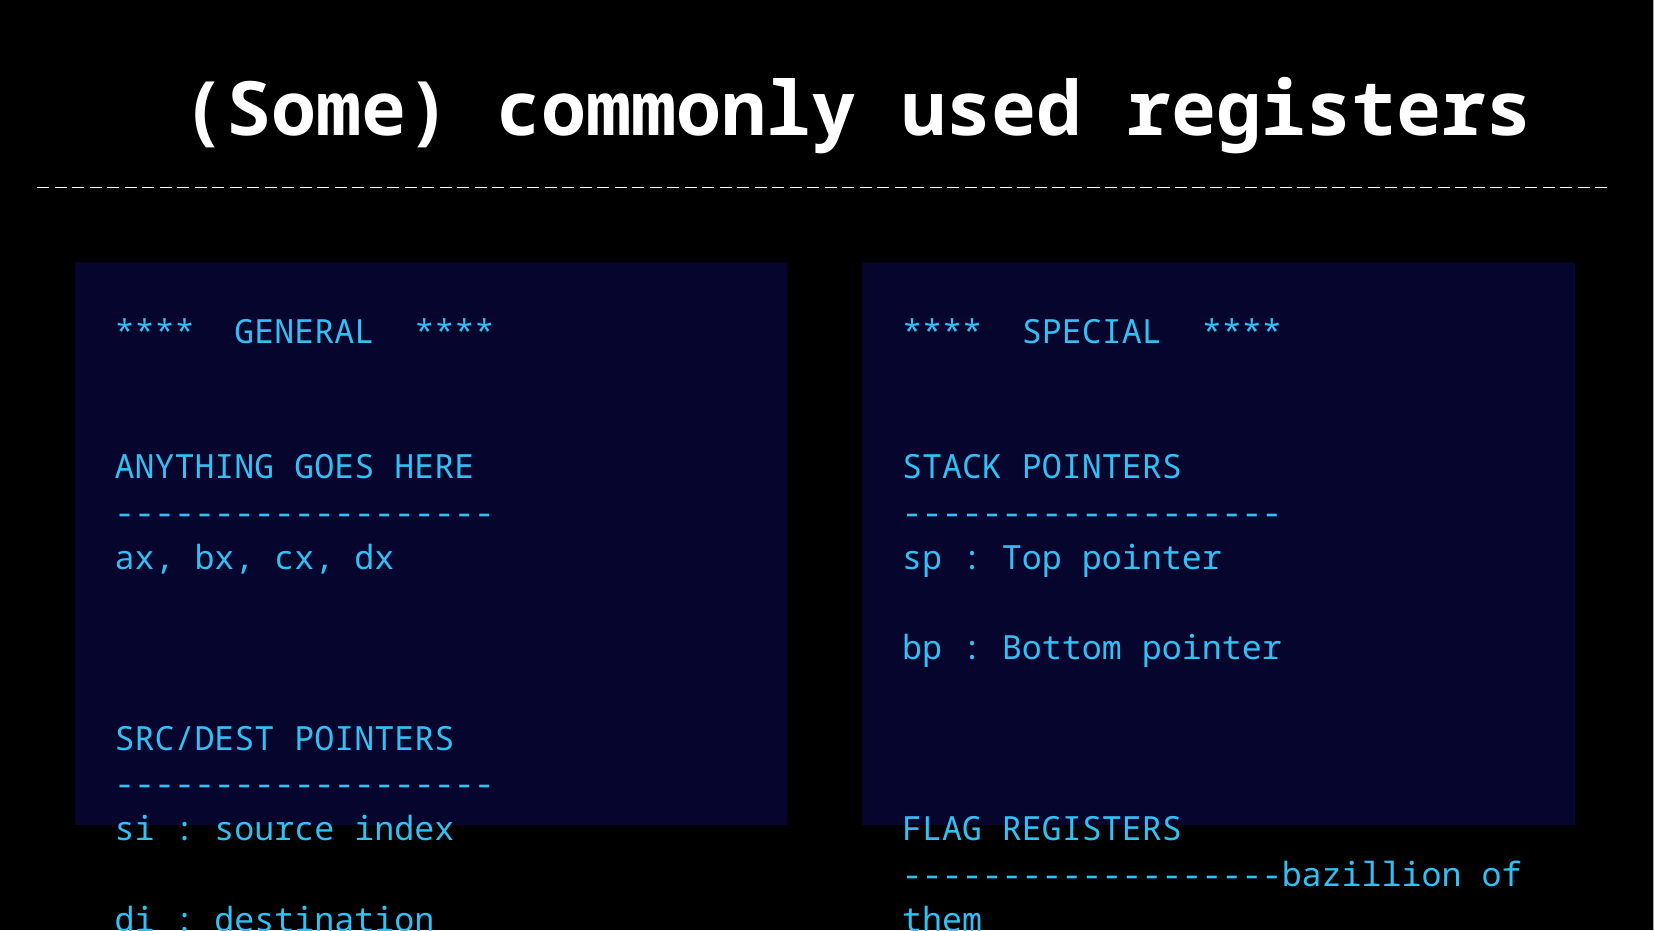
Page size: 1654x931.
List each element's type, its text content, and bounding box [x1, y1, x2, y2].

text_box **** GENERAL **** ANYTHING GOES HERE ------------------- ax, bx, cx, dx SRC/DEST POINTERS ------------------- si : source index di : destination [114, 262, 748, 802]
text_box [1147, 819, 1155, 825]
title (Some) commonly used registers [112, 24, 1601, 188]
text_box [1007, 819, 1015, 825]
text_box [74, 262, 788, 825]
text_box [862, 262, 1575, 825]
subtitle **** SPECIAL **** STACK POINTERS ------------------- sp : Top pointer bp : Bottom pointer FLAG REGISTERS -------------------bazillion of them [902, 262, 1536, 802]
